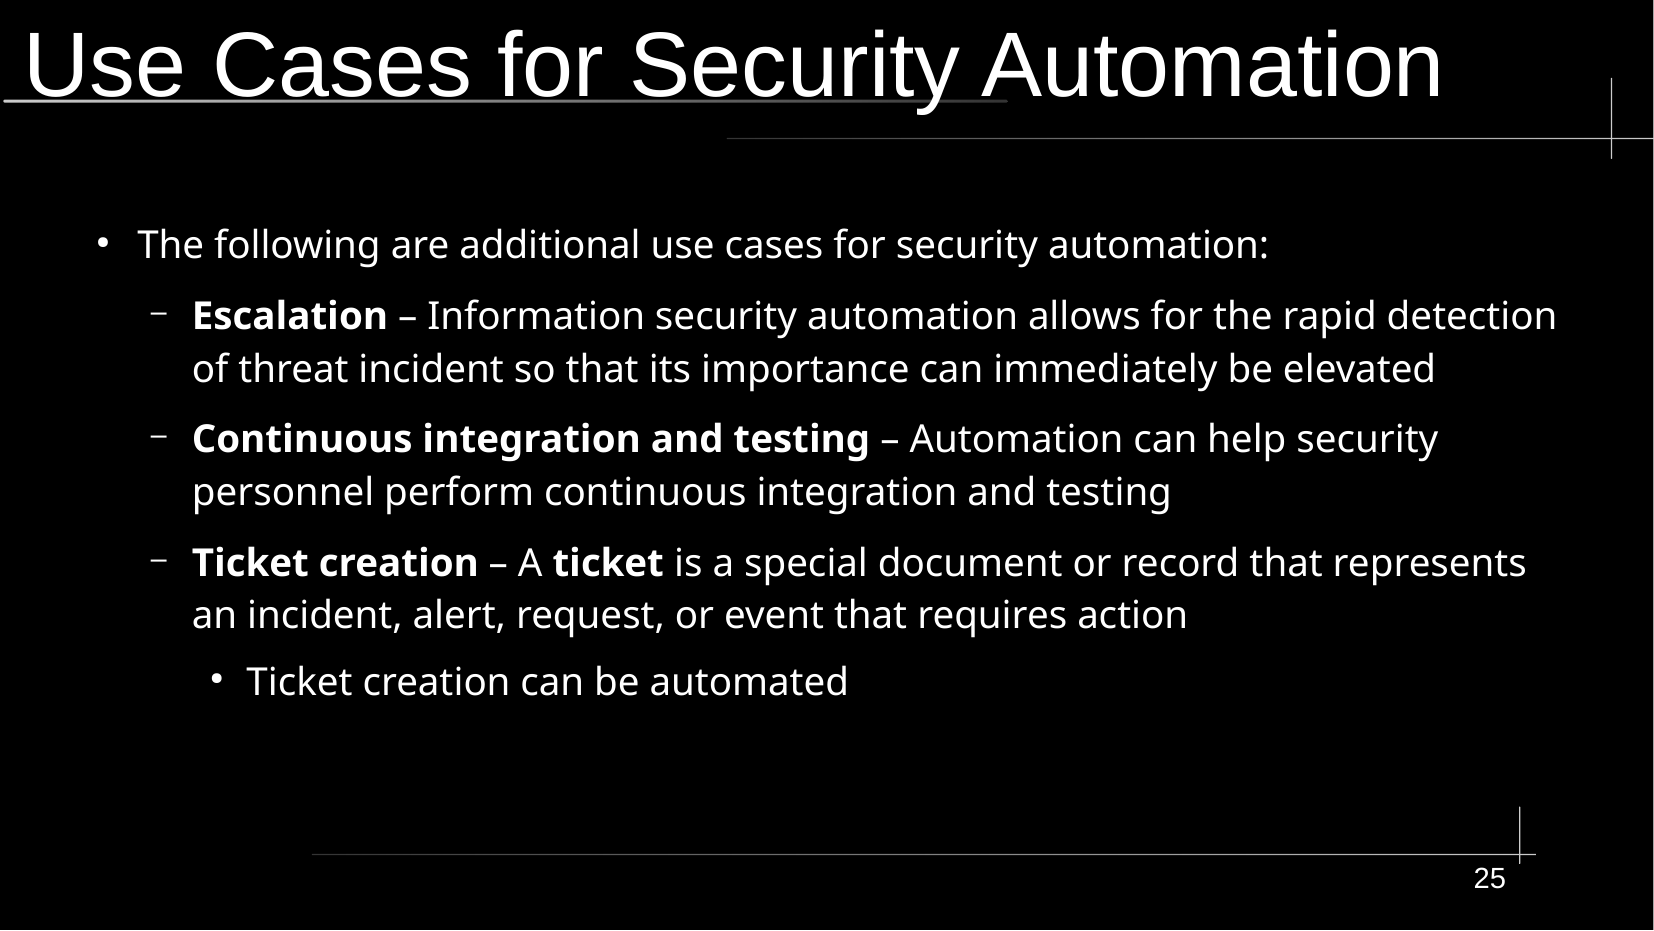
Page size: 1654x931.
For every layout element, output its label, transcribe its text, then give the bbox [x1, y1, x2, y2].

list The following are additional use cases for security automation: Escalation – Information security automation allows for the rapid detection of threat incident so that its importance can immediately be elevated Continuous integration and testing – Automation can help security personnel perform continuous integration and testing Ticket creation – A ticket is a special document or record that represents an incident, alert, request, or event that requires action Ticket creation can be automated [82, 217, 1571, 758]
title Use Cases for Security Automation [23, 11, 1589, 119]
